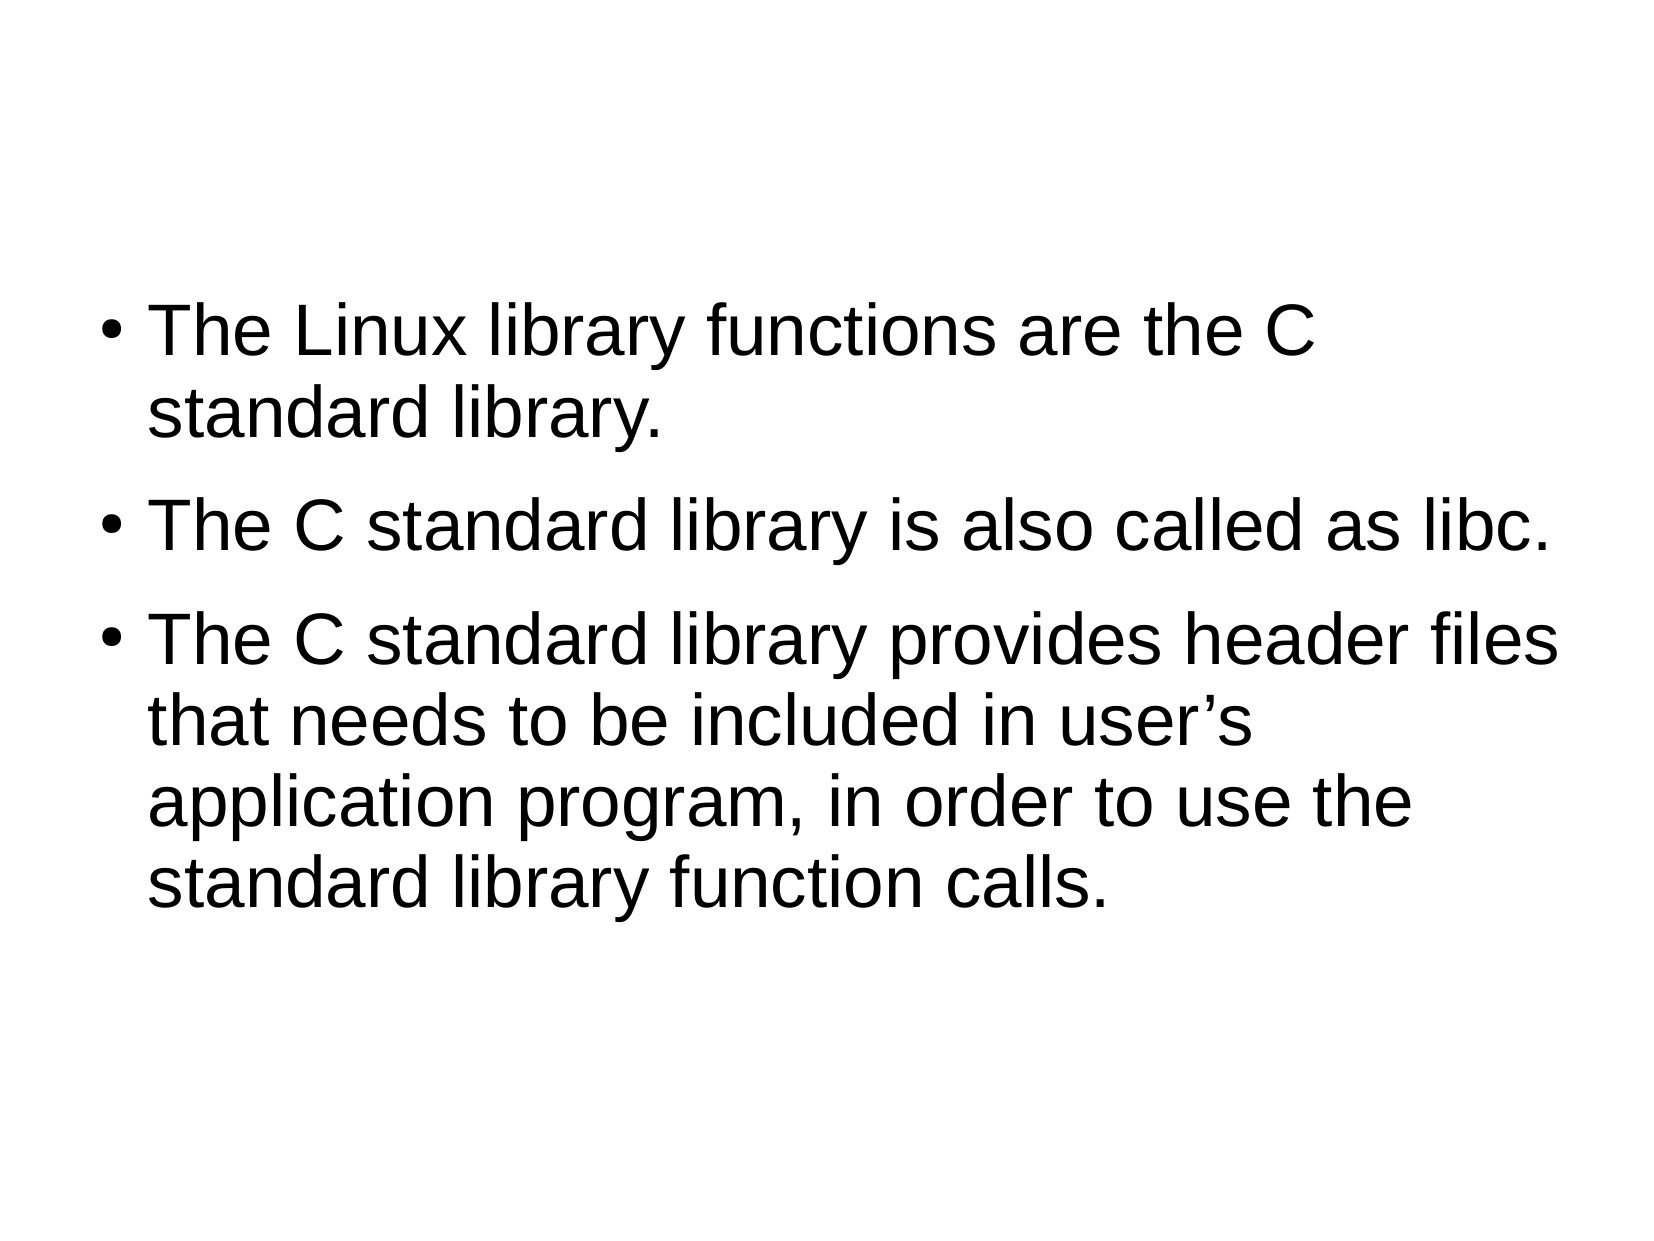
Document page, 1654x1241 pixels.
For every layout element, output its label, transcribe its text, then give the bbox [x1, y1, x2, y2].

list The Linux library functions are the C standard library. The C standard library is also called as libc. The C standard library provides header files that needs to be included in user’s application program, in order to use the standard library function calls. [82, 290, 1571, 1010]
